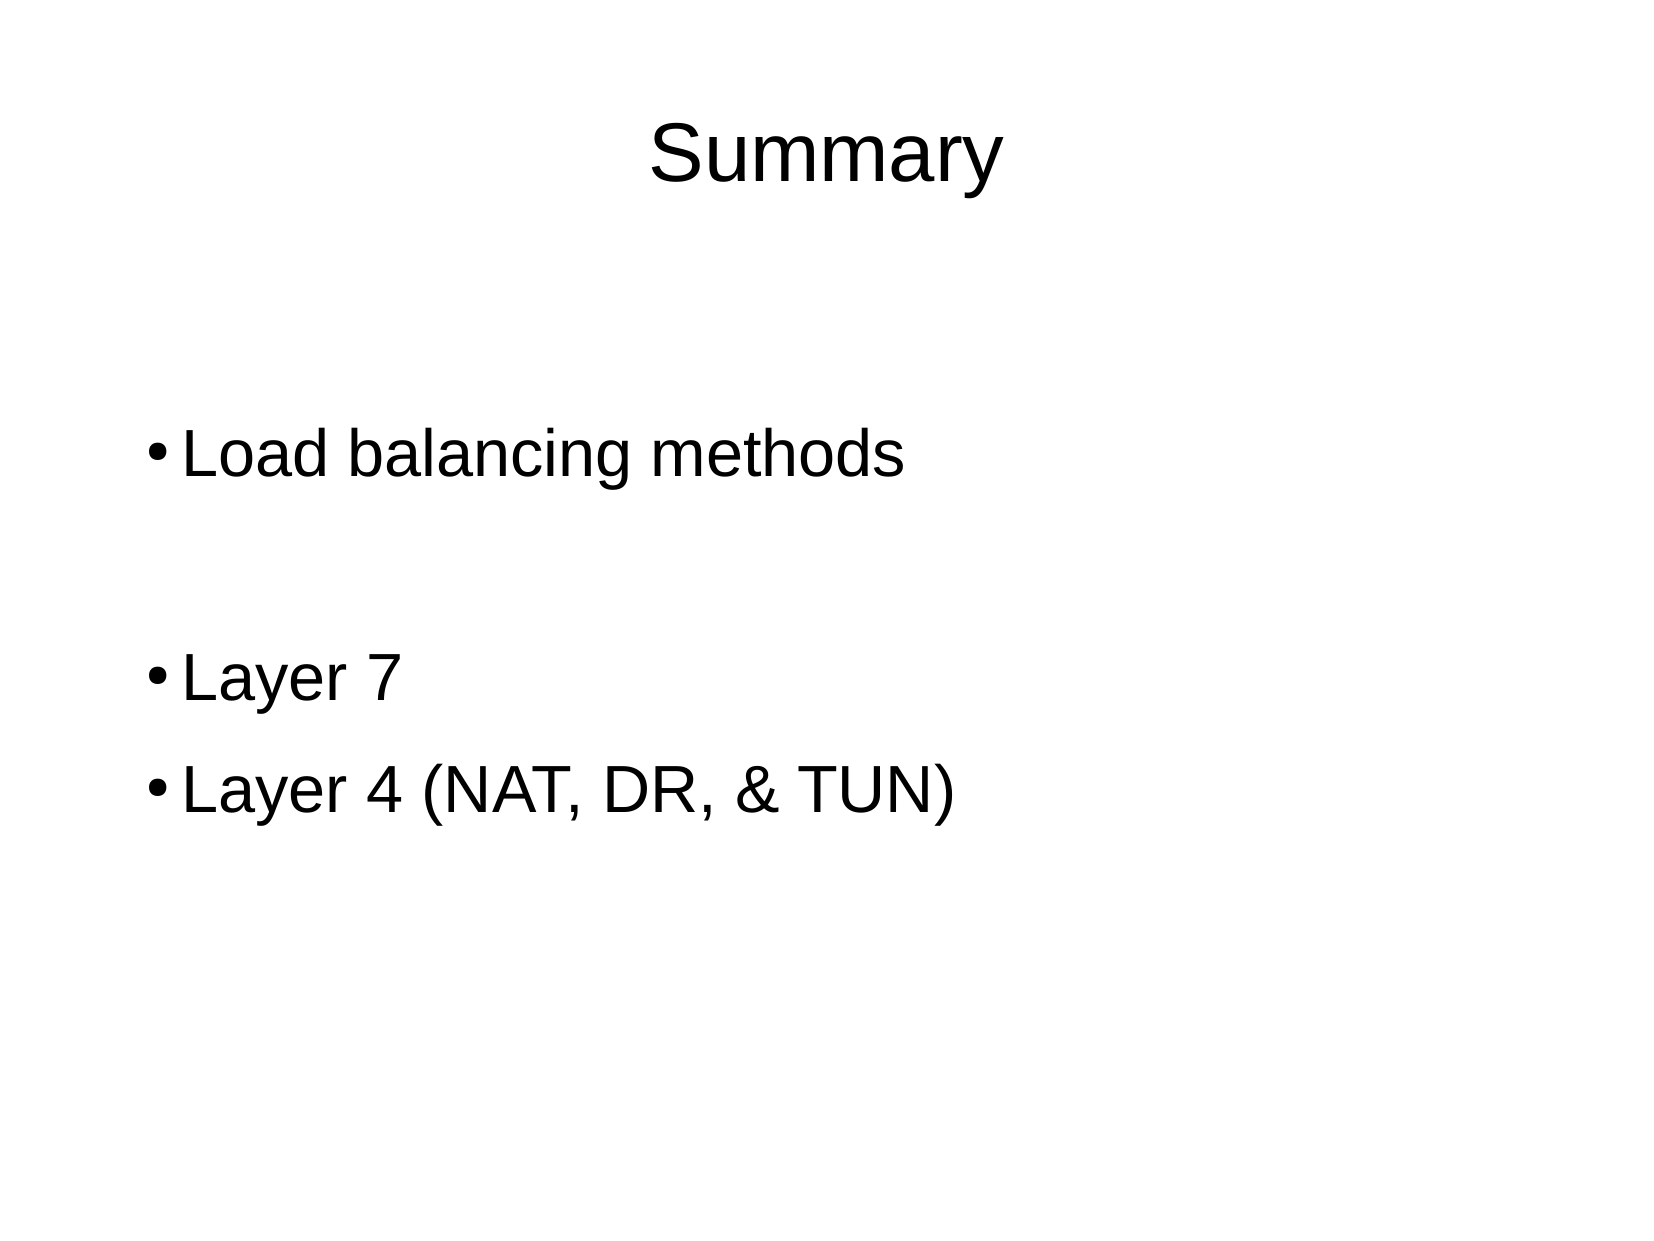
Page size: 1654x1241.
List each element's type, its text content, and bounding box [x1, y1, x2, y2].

text_box Load balancing methods Layer 7 Layer 4 (NAT, DR, & TUN) [130, 371, 1285, 835]
title Summary [82, 49, 1571, 257]
